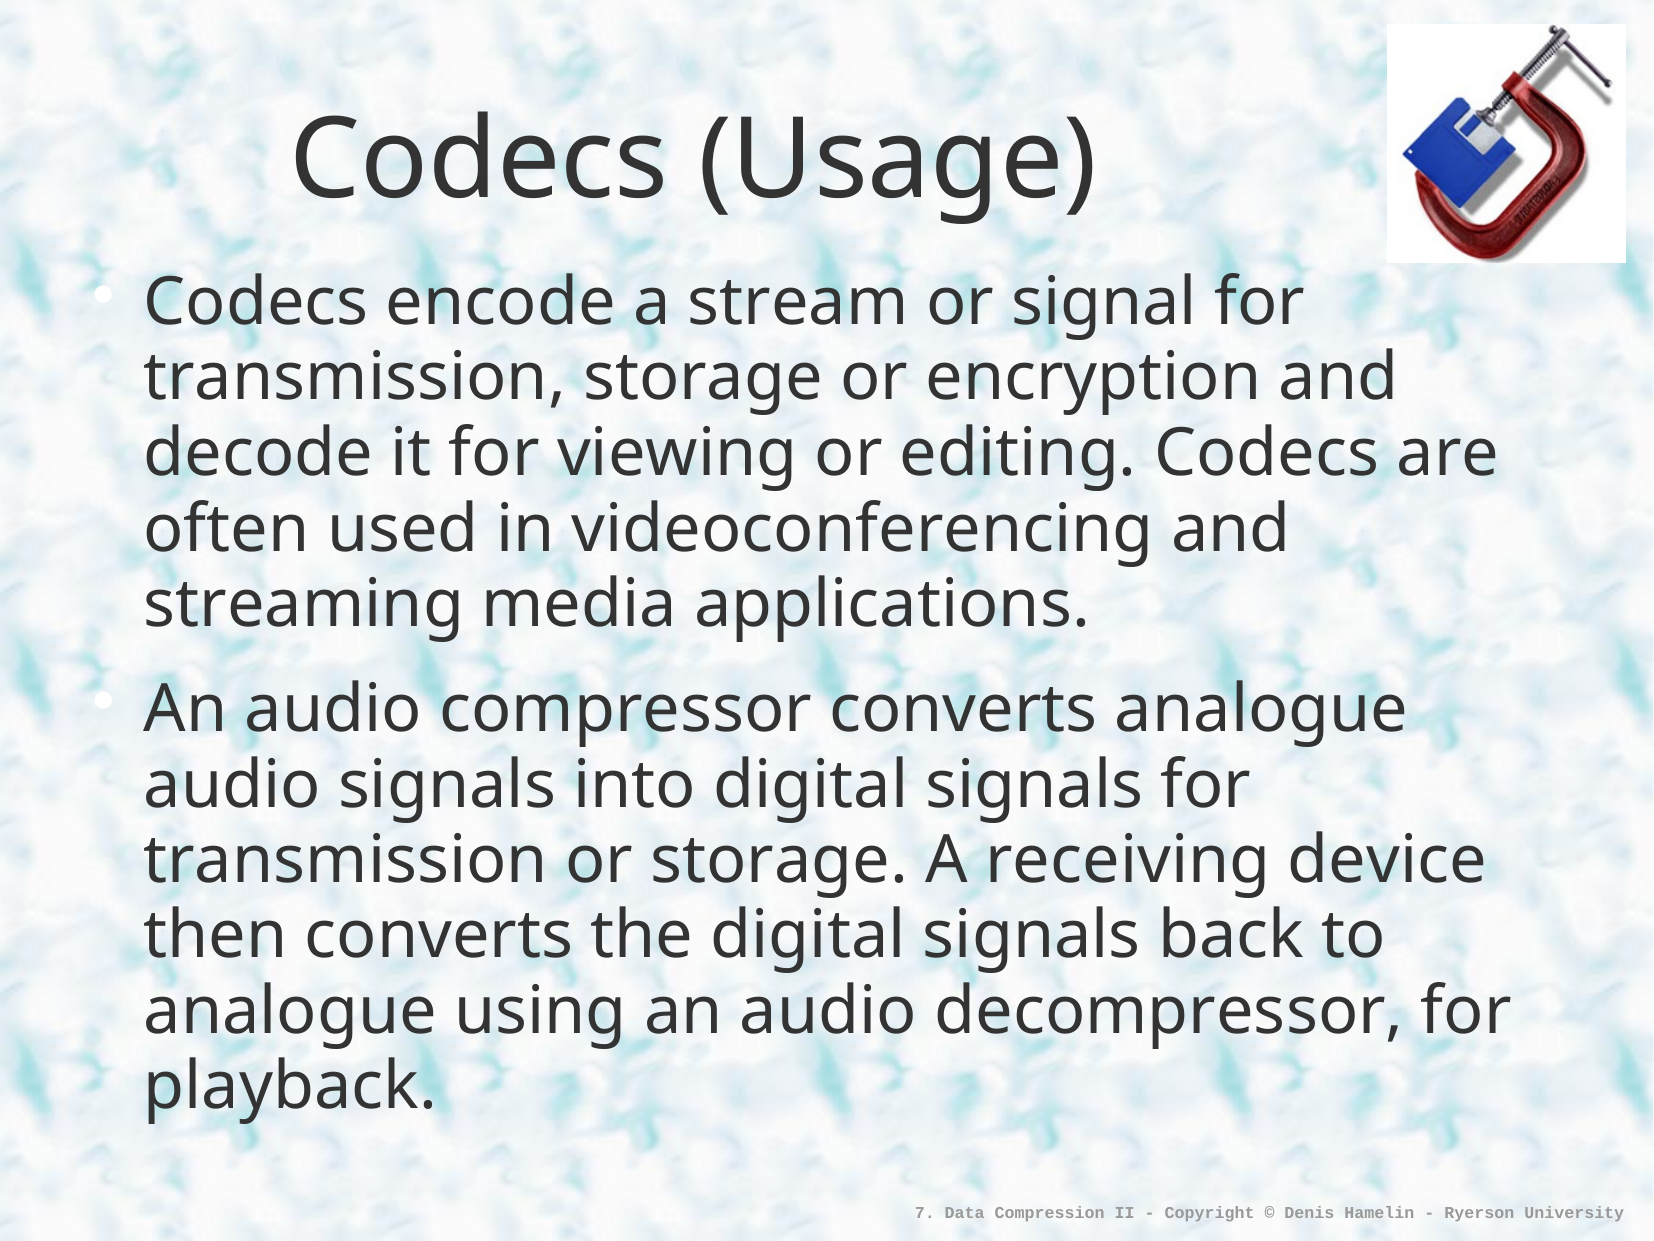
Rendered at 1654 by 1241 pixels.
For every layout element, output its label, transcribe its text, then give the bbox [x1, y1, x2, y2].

picture [0, 0, 1654, 1241]
list Codecs encode a stream or signal for transmission, storage or encryption and decode it for viewing or editing. Codecs are often used in videoconferencing and streaming media applications. An audio compressor converts analogue audio signals into digital signals for transmission or storage. A receiving device then converts the digital signals back to analogue using an audio decompressor, for playback. [75, 262, 1576, 1202]
title Codecs (Usage)‏ [37, 37, 1350, 245]
